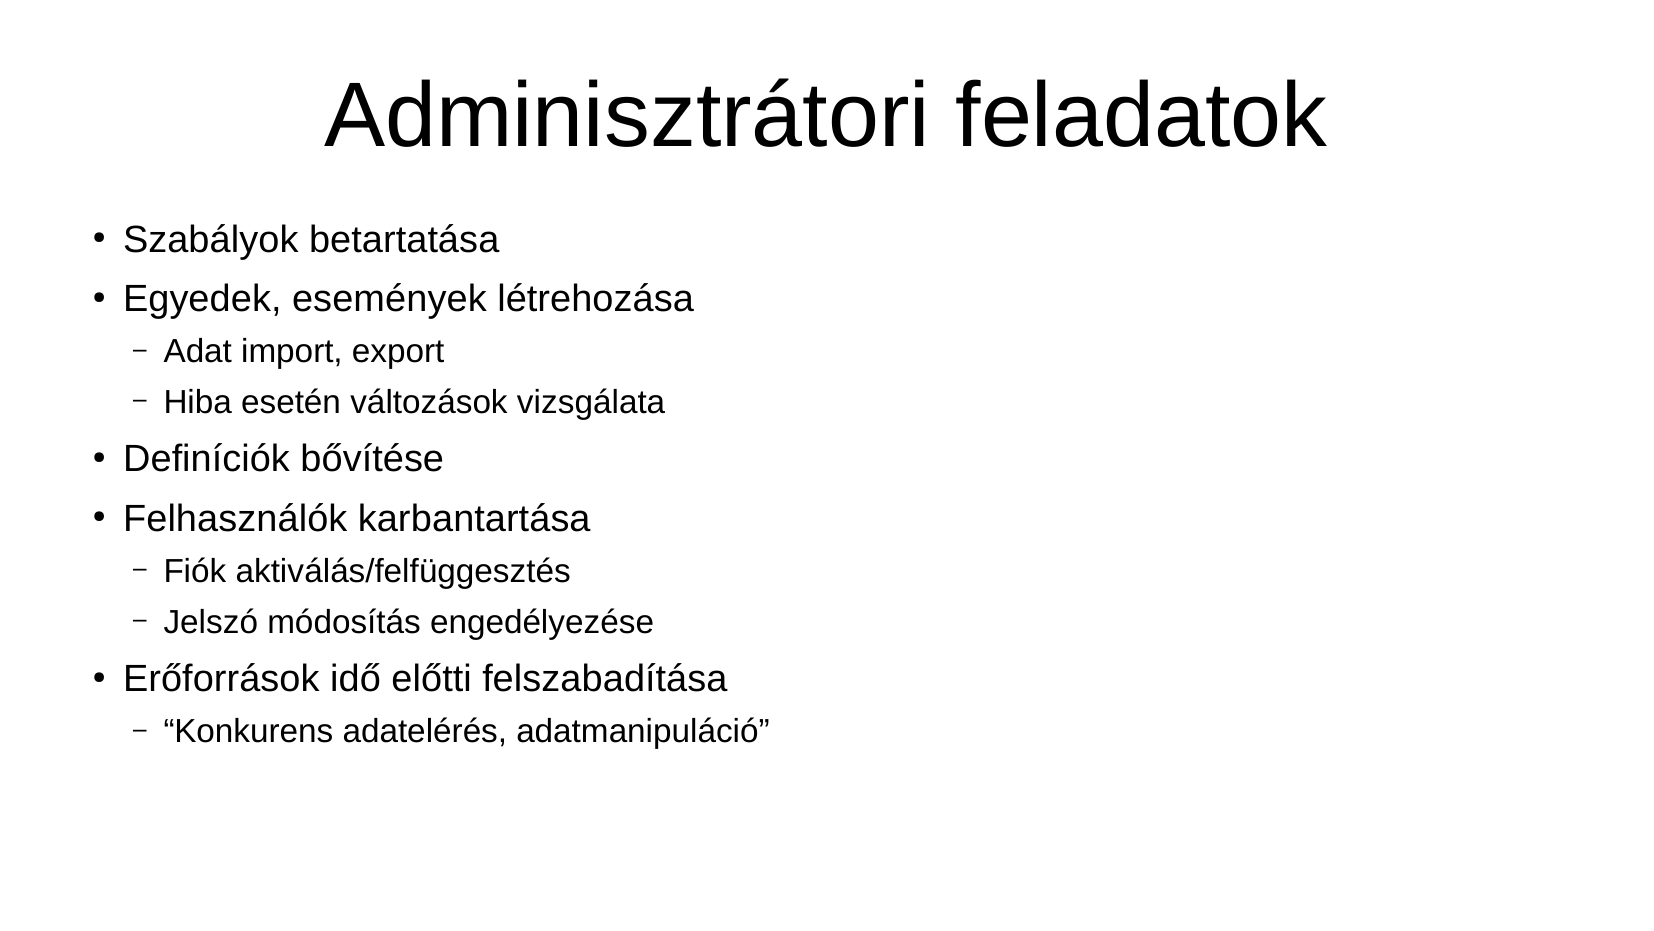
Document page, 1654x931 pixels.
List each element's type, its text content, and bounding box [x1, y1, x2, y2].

title Adminisztrátori feladatok [82, 37, 1571, 193]
list Szabályok betartatása Egyedek, események létrehozása Adat import, export Hiba esetén változások vizsgálata Definíciók bővítése Felhasználók karbantartása Fiók aktiválás/felfüggesztés Jelszó módosítás engedélyezése Erőforrások idő előtti felszabadítása “Konkurens adatelérés, adatmanipuláció” [82, 217, 1571, 758]
